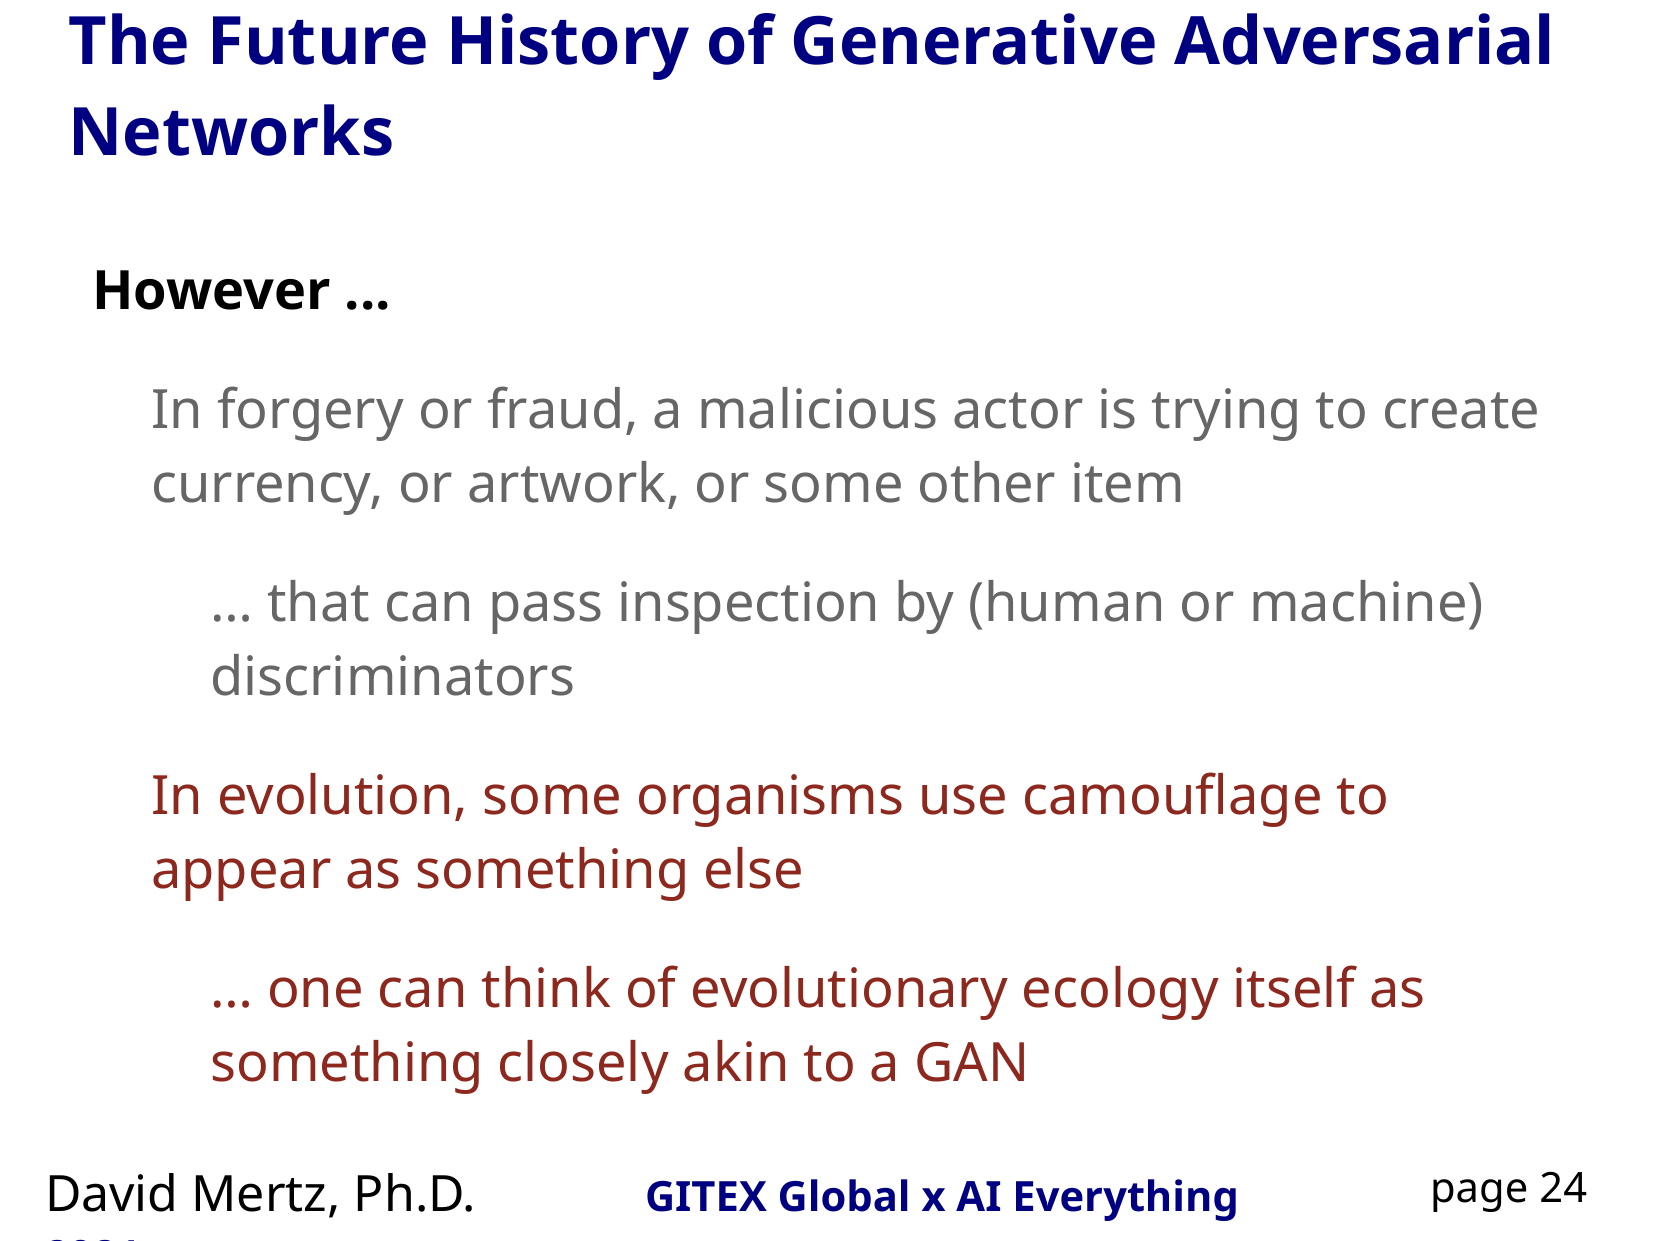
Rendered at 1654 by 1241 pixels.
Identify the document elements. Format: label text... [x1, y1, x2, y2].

list However ... In forgery or fraud, a malicious actor is trying to create currency, or artwork, or some other item … that can pass inspection by (human or machine) discriminators In evolution, some organisms use camouflage to appear as something else … one can think of evolutionary ecology itself as something closely akin to a GAN [92, 251, 1561, 1068]
